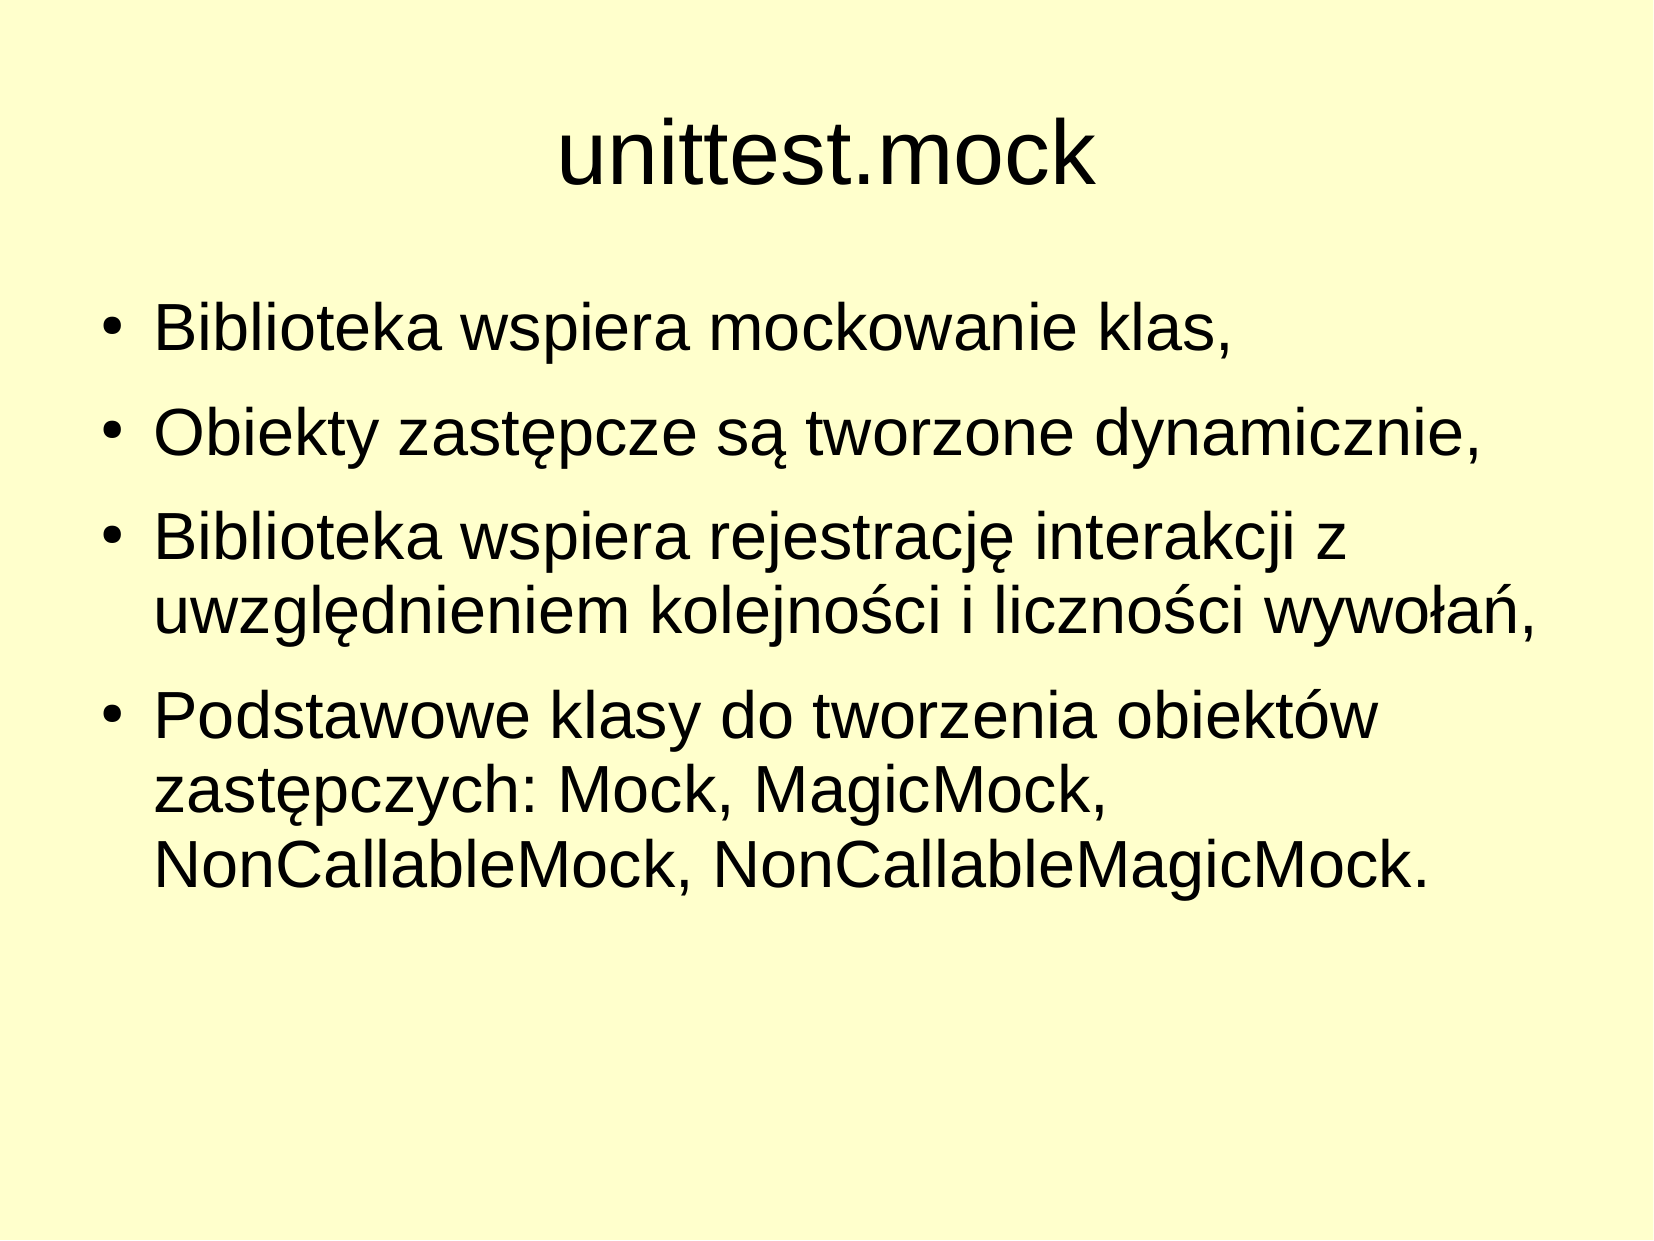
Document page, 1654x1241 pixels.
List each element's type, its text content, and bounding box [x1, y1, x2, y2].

list Biblioteka wspiera mockowanie klas, Obiekty zastępcze są tworzone dynamicznie, Biblioteka wspiera rejestrację interakcji z uwzględnieniem kolejności i liczności wywołań, Podstawowe klasy do tworzenia obiektów zastępczych: Mock, MagicMock, NonCallableMock, NonCallableMagicMock. [82, 290, 1571, 1109]
title unittest.mock [82, 49, 1571, 257]
